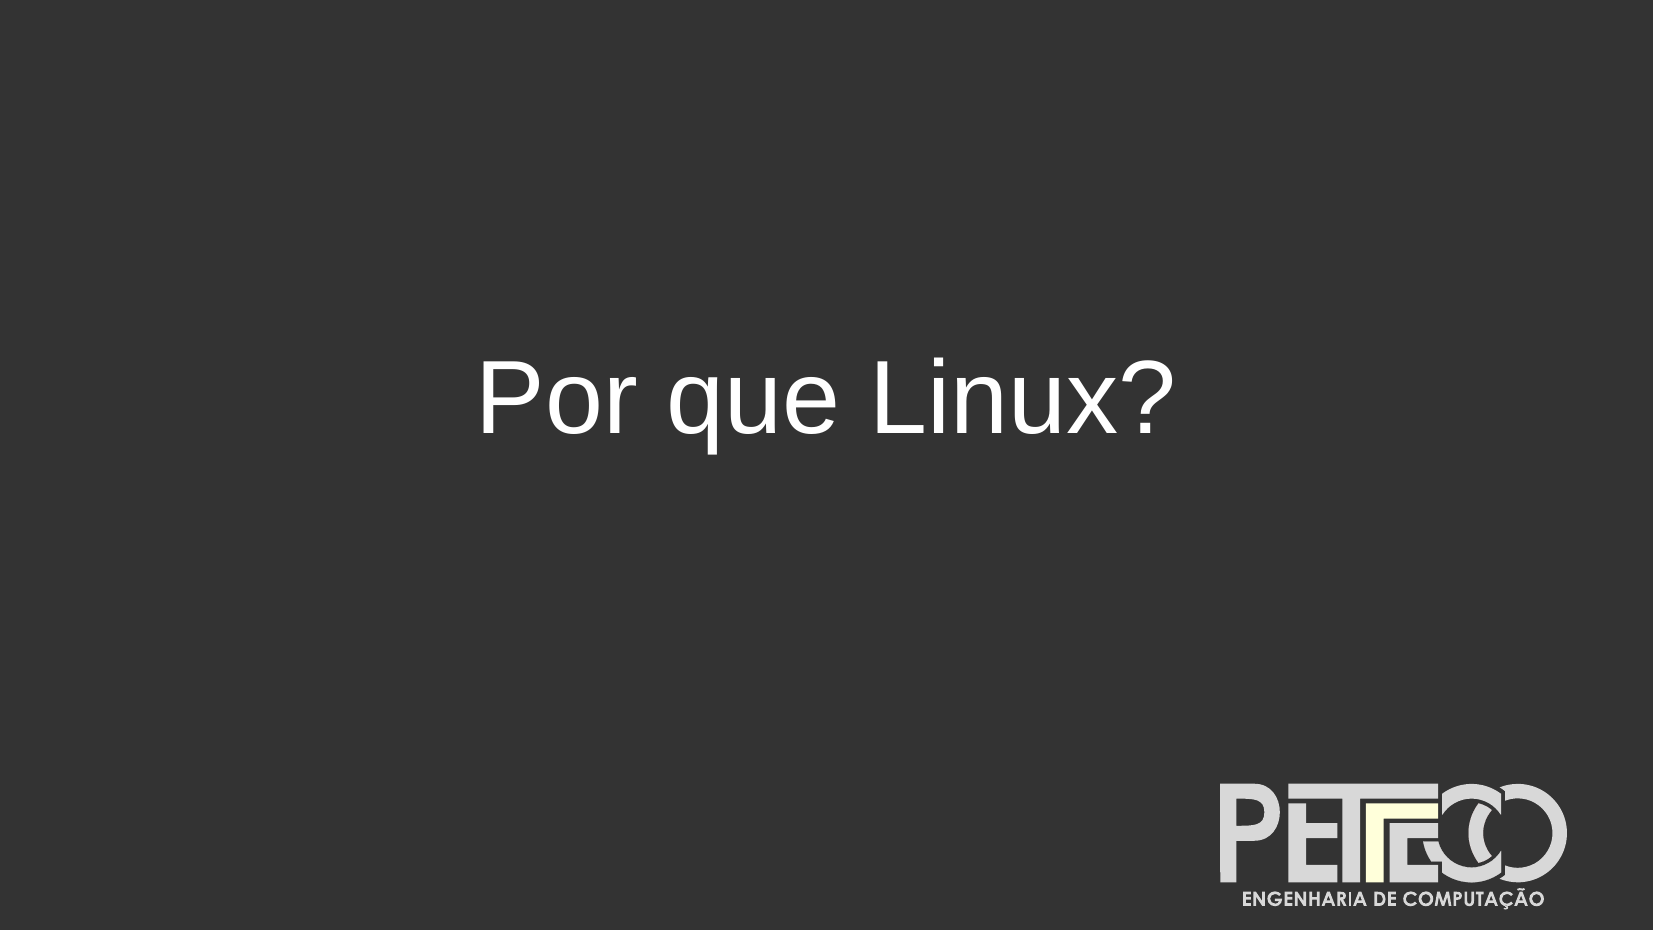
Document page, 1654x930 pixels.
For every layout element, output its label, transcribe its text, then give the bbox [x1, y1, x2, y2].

subtitle Por que Linux? [82, 37, 1571, 757]
